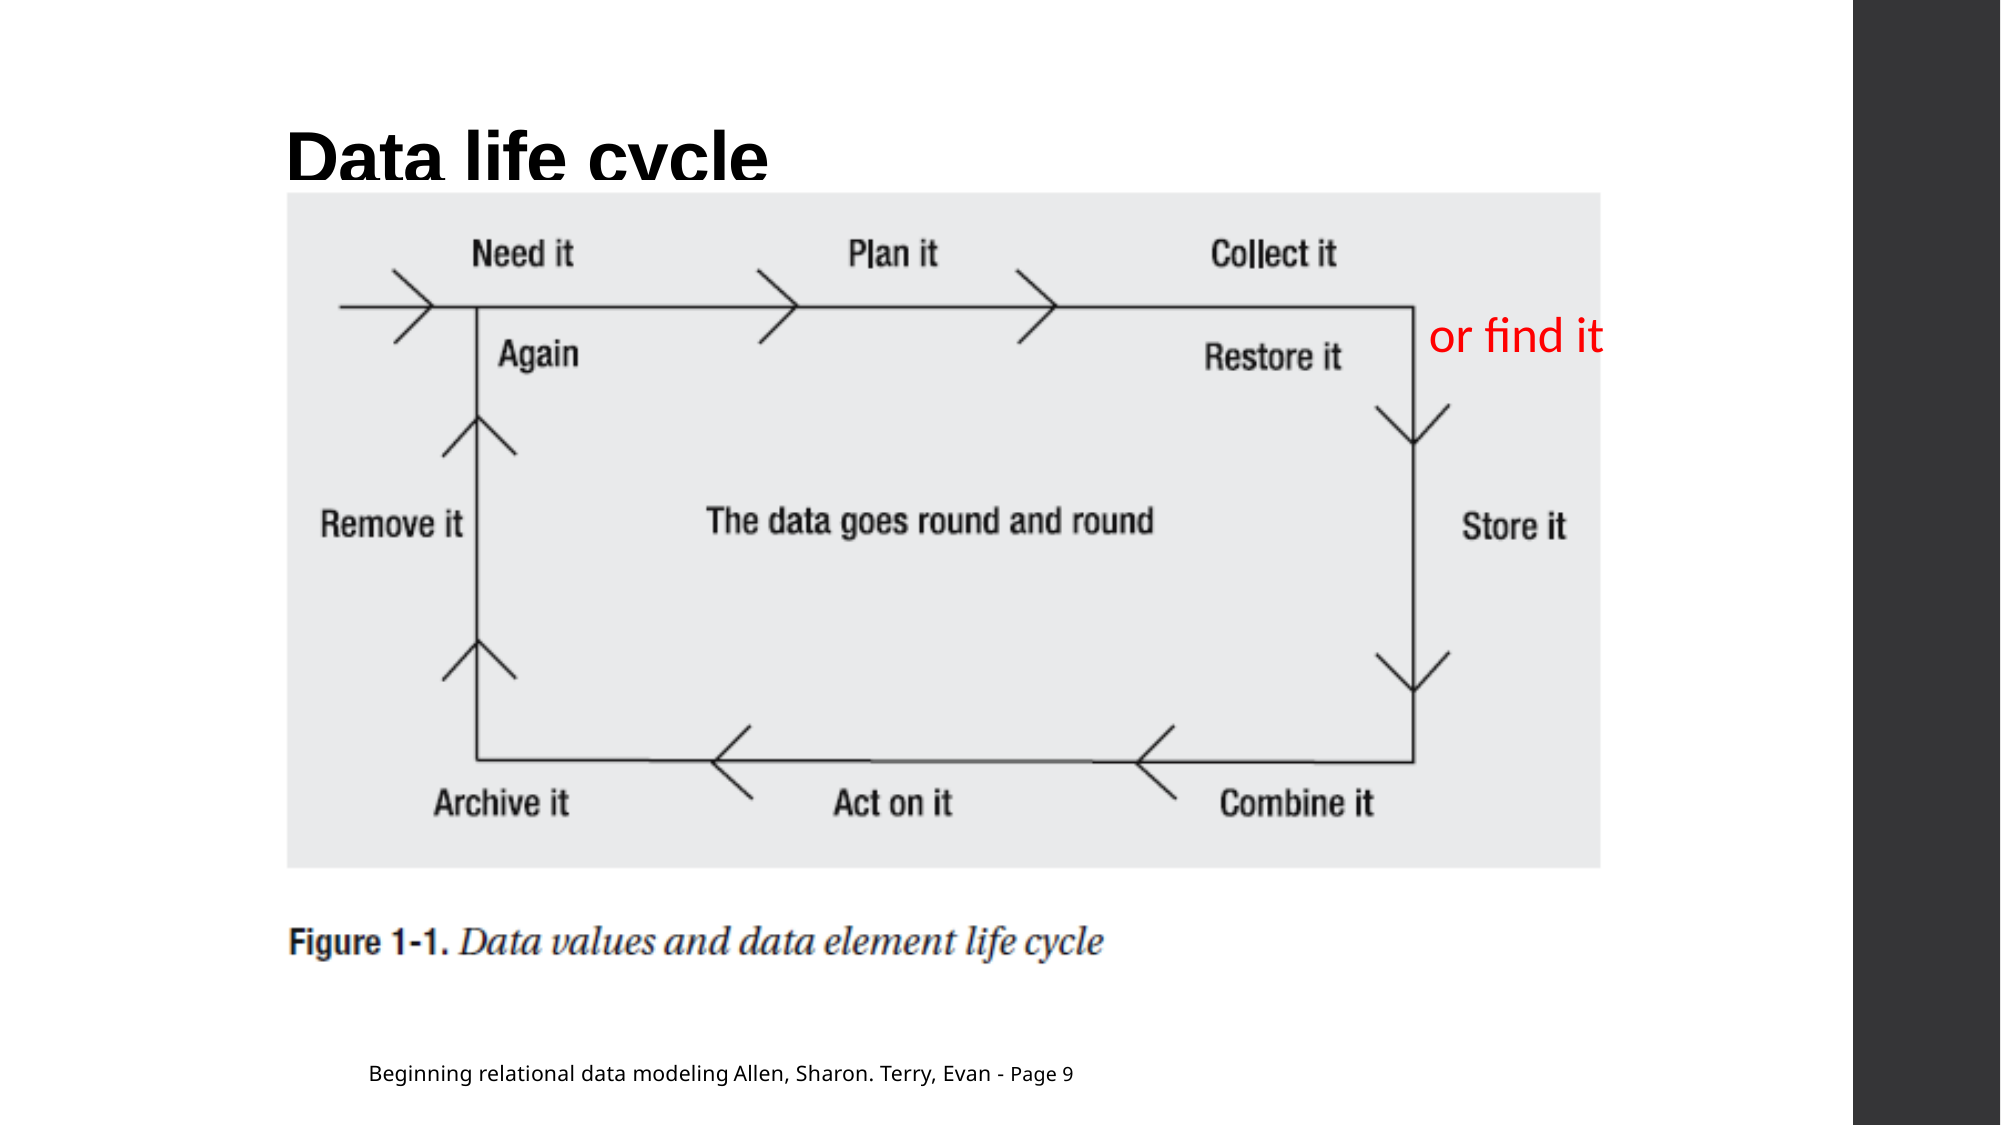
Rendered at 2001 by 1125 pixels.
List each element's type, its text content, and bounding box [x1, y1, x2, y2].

text_box or find it [1413, 286, 1688, 346]
list Beginning relational data modeling Allen, Sharon. Terry, Evan - Page 9 [324, 1046, 1597, 1101]
picture [270, 181, 1621, 973]
title Data life cycle [270, 28, 1621, 180]
